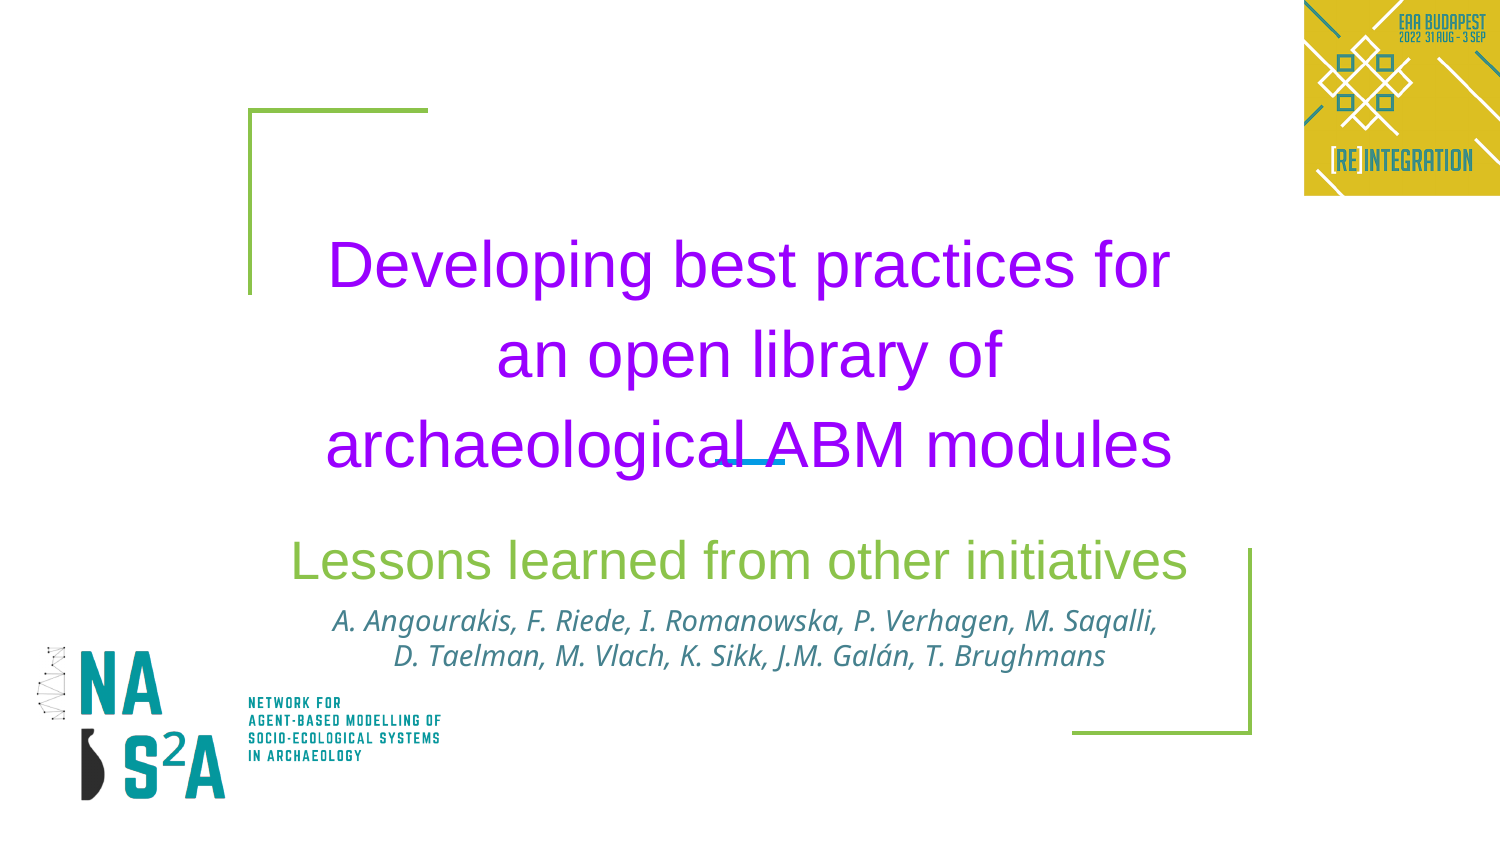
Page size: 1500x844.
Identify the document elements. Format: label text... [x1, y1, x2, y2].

subtitle Lessons learned from other initiatives [275, 500, 1225, 587]
picture [0, 604, 479, 844]
picture [1304, 0, 1500, 196]
title Developing best practices for an open library of archaeological ABM modules [275, 195, 1225, 435]
text_box A. Angourakis, F. Riede, I. Romanowska, P. Verhagen, M. Saqalli, D. Taelman, M. Vlach, K. Sikk, J.M. Galán, T. Brughmans [275, 587, 1225, 689]
